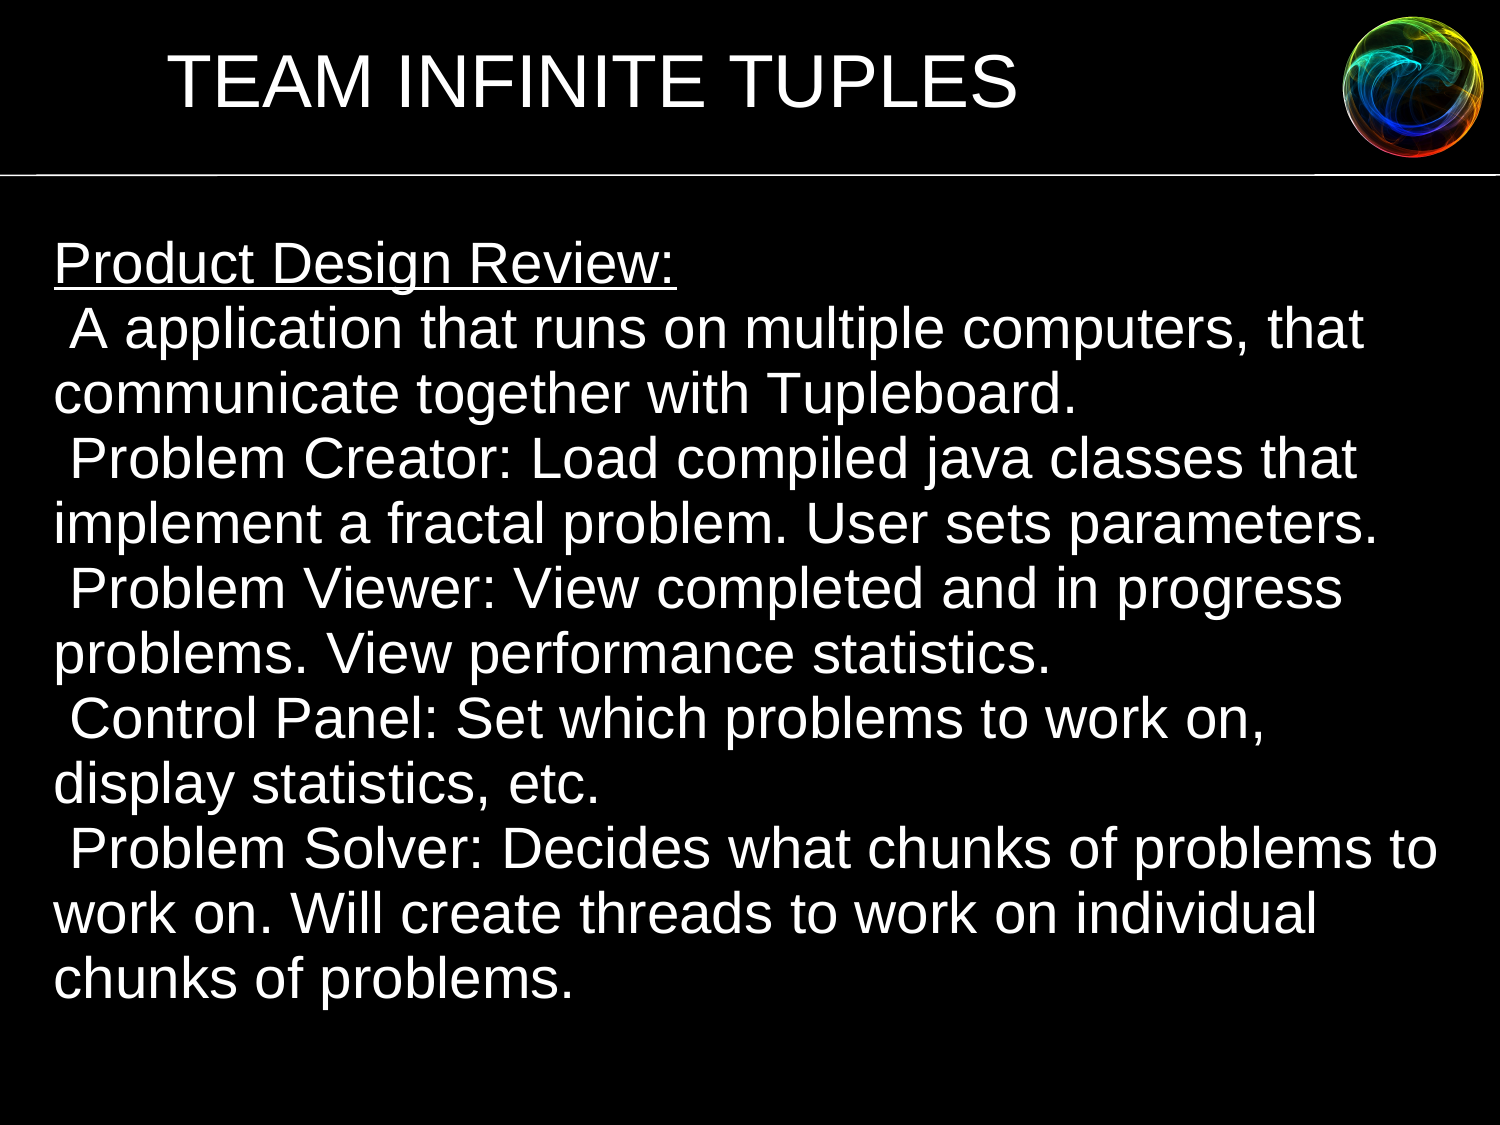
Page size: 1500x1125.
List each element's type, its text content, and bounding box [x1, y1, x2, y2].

text_box TEAM INFINITE TUPLES [0, 37, 1188, 131]
text_box Product Design Review: A application that runs on multiple computers, that communicate together with Tupleboard. Problem Creator: Load compiled java classes that implement a fractal problem. User sets parameters. Problem Viewer: View completed and in progress problems. View performance statistics. Control Panel: Set which problems to work on, display statistics, etc. Problem Solver: Decides what chunks of problems to work on. Will create threads to work on individual chunks of problems. [39, 223, 1463, 1051]
picture [1325, 0, 1500, 174]
